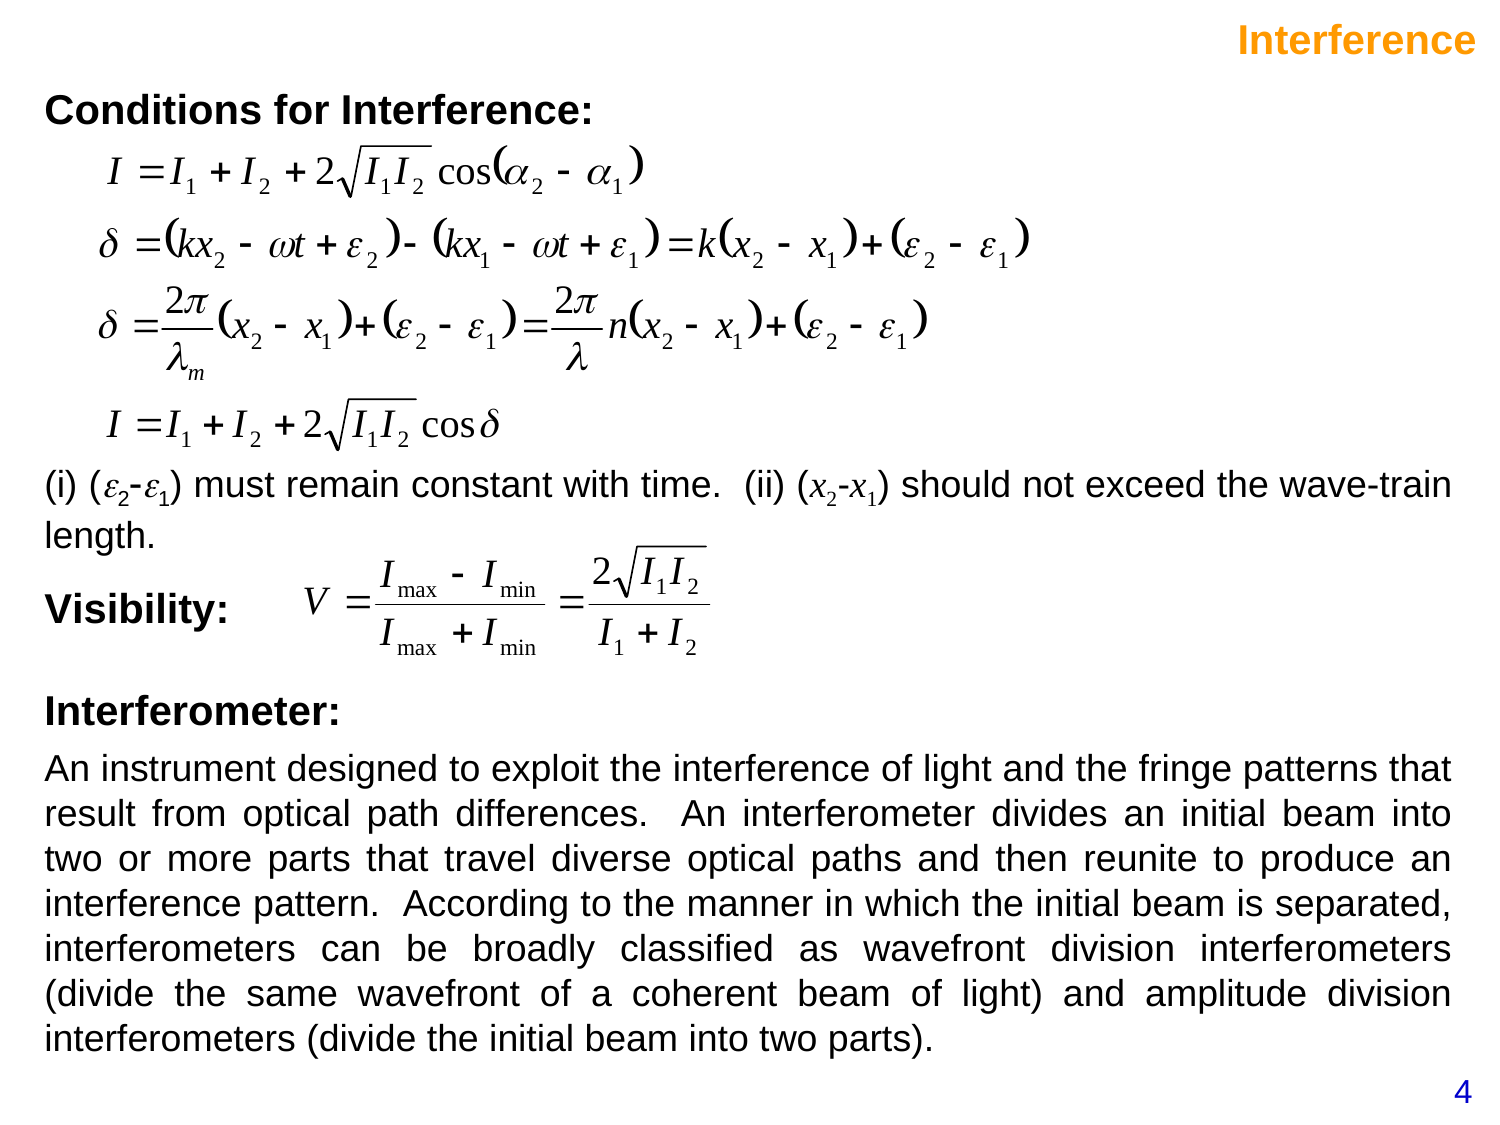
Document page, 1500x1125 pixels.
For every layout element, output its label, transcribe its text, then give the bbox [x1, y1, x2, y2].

chart [300, 537, 719, 665]
chart [99, 137, 645, 205]
text_box <number> [1324, 1062, 1488, 1107]
text_box Conditions for Interference: (i) (21) must remain constant with time. (ii) (x2-x1) should not exceed the wave-train length. Visibility: Interferometer: An instrument designed to exploit the interference of light and the fringe patterns that result from optical path differences. An interferometer divides an initial beam into two or more parts that travel diverse optical paths and then reunite to produce an interference pattern. According to the manner in which the initial beam is separated, interferometers can be broadly classified as wavefront division interferometers (divide the same wavefront of a coherent beam of light) and amplitude division interferometers (divide the initial beam into two parts). [29, 74, 1468, 1067]
chart [92, 216, 1031, 459]
text_box Interference [1237, 12, 1488, 63]
